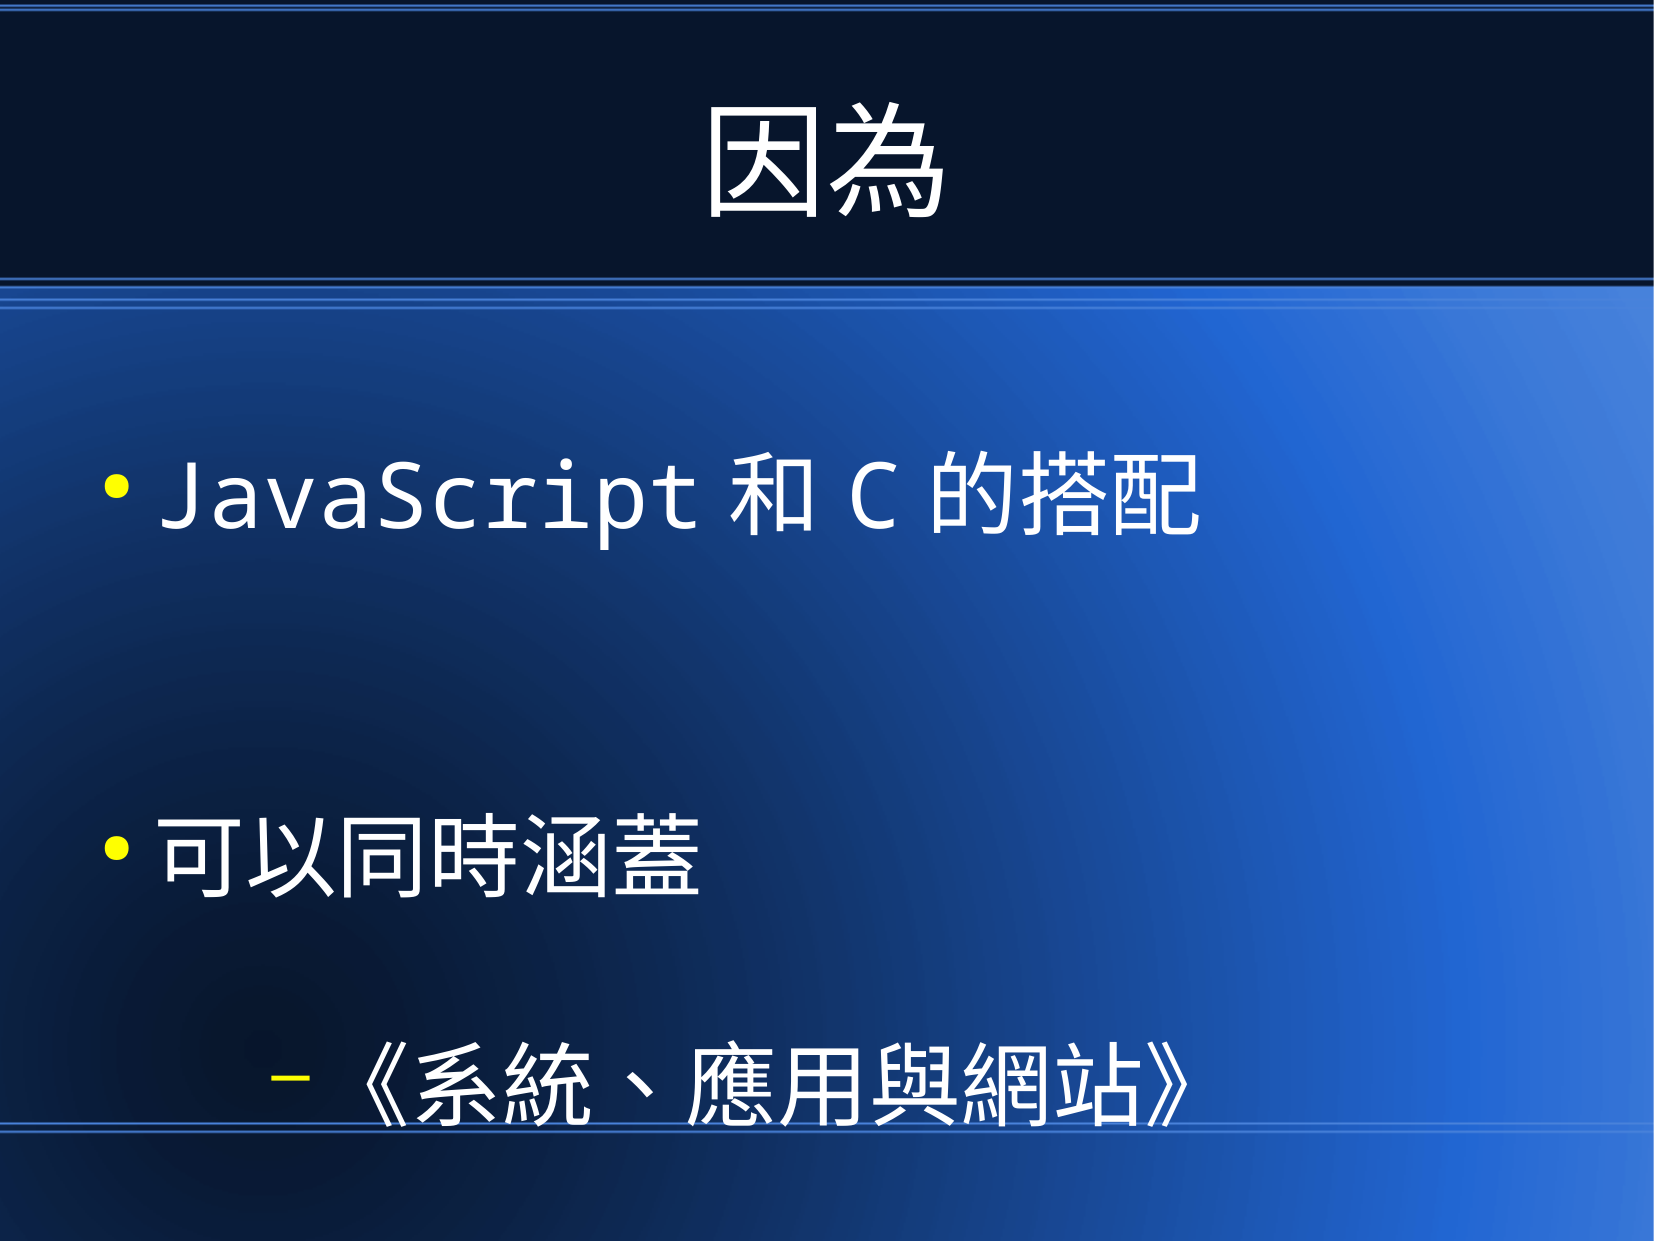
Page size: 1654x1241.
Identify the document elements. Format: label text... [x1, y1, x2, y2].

picture [0, 0, 1654, 1241]
title 因為 [82, 49, 1571, 257]
list JavaScript和C的搭配 可以同時涵蓋 《系統、應用與網站》 [82, 355, 1571, 1241]
